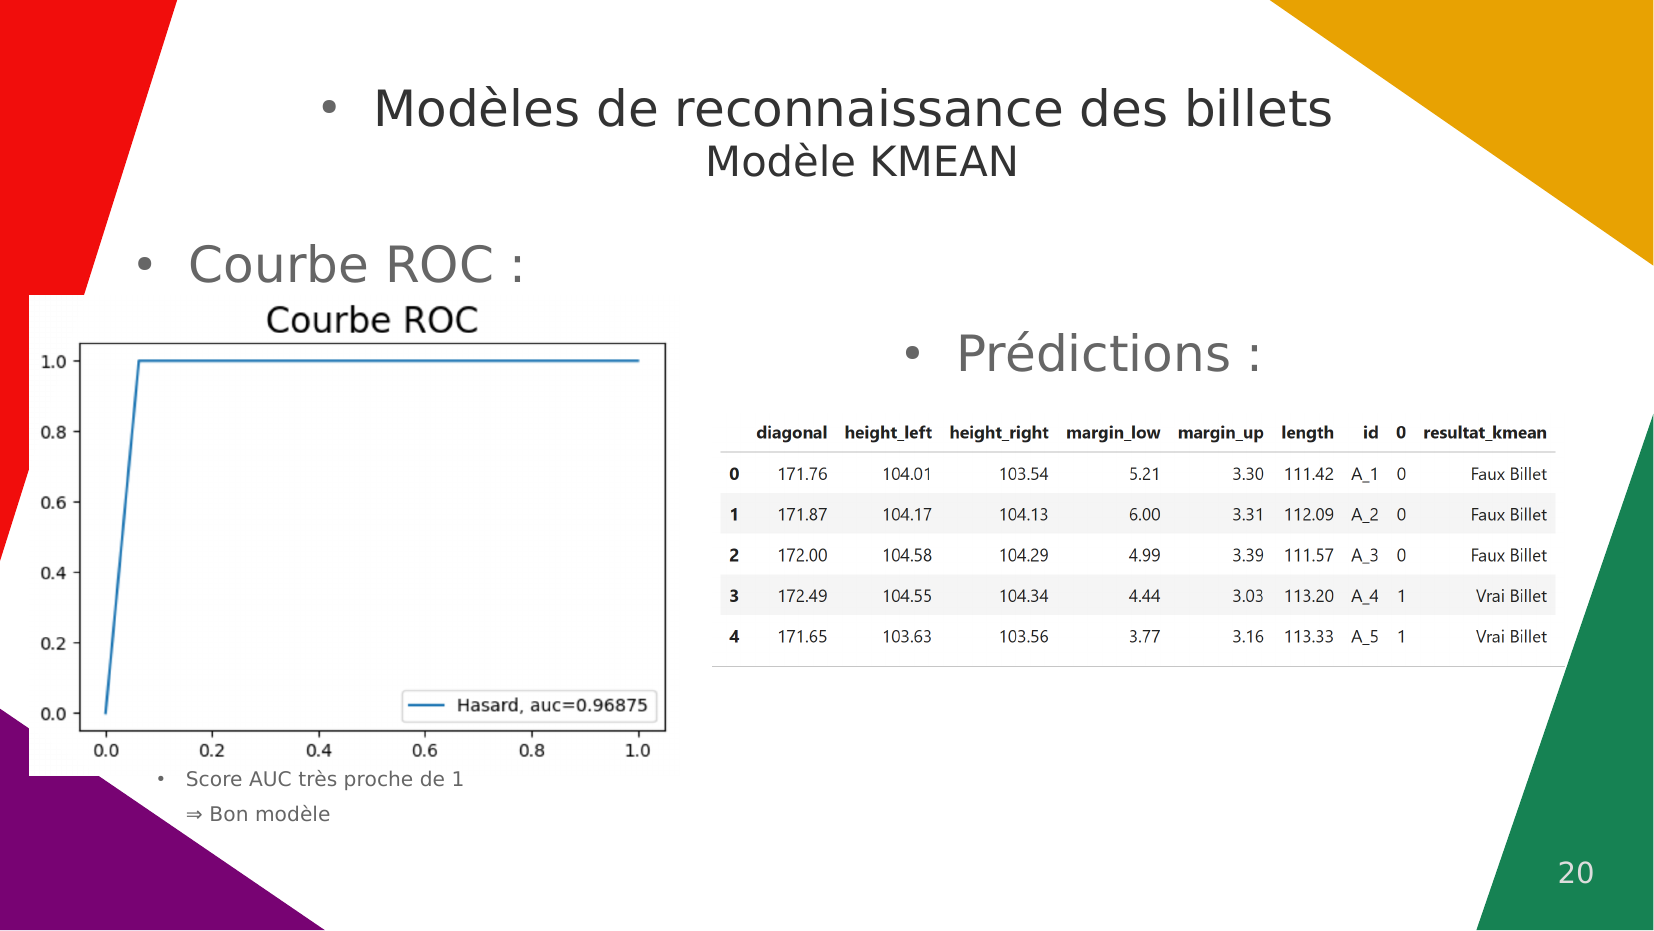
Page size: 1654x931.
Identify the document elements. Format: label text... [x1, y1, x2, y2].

list Courbe ROC : [118, 236, 680, 295]
list Score AUC très proche de 1 ⇒ Bon modèle [147, 767, 709, 827]
title Modèles de reconnaissance des billets Modèle KMEAN [118, 59, 1536, 207]
picture [29, 295, 680, 776]
list Prédictions : [885, 324, 1300, 384]
picture [712, 413, 1565, 667]
